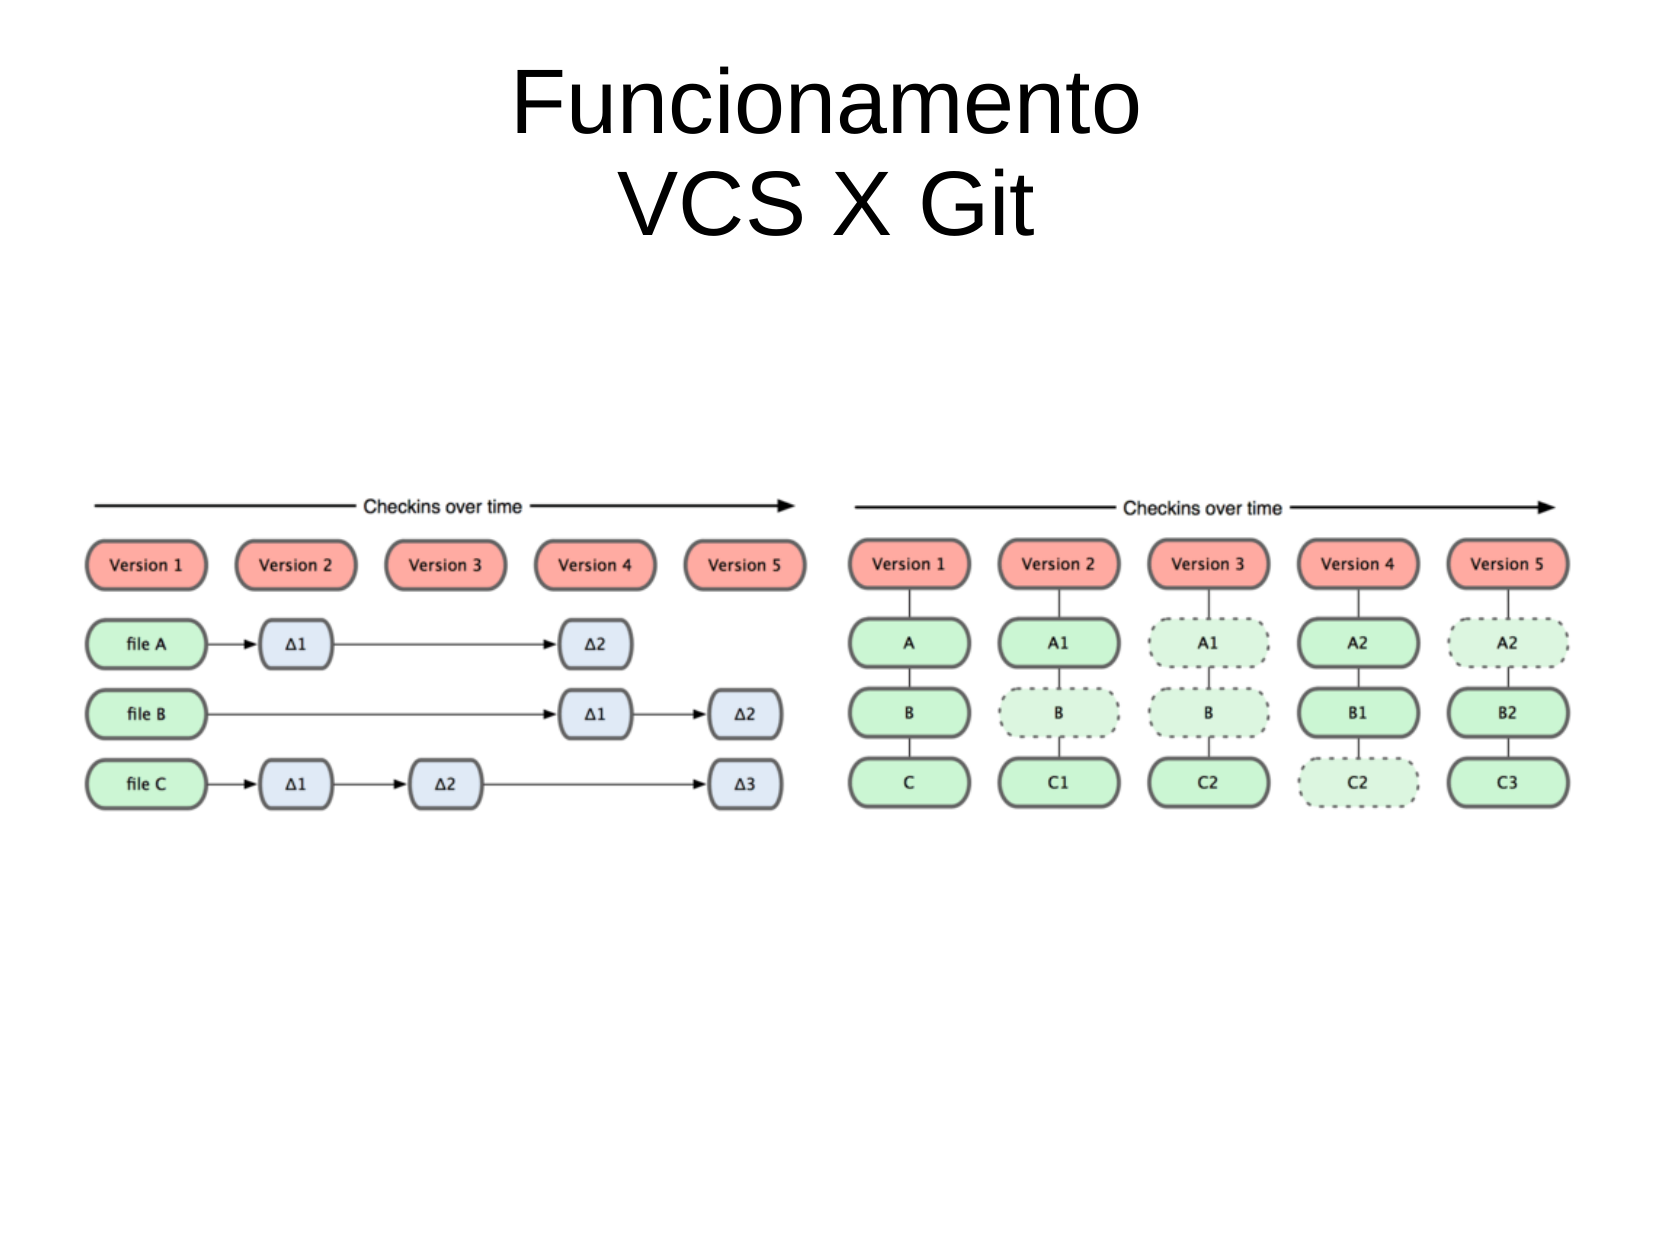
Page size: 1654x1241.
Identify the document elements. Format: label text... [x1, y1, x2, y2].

title Funcionamento VCS X Git [82, 49, 1571, 257]
picture [845, 488, 1572, 811]
picture [82, 487, 809, 812]
